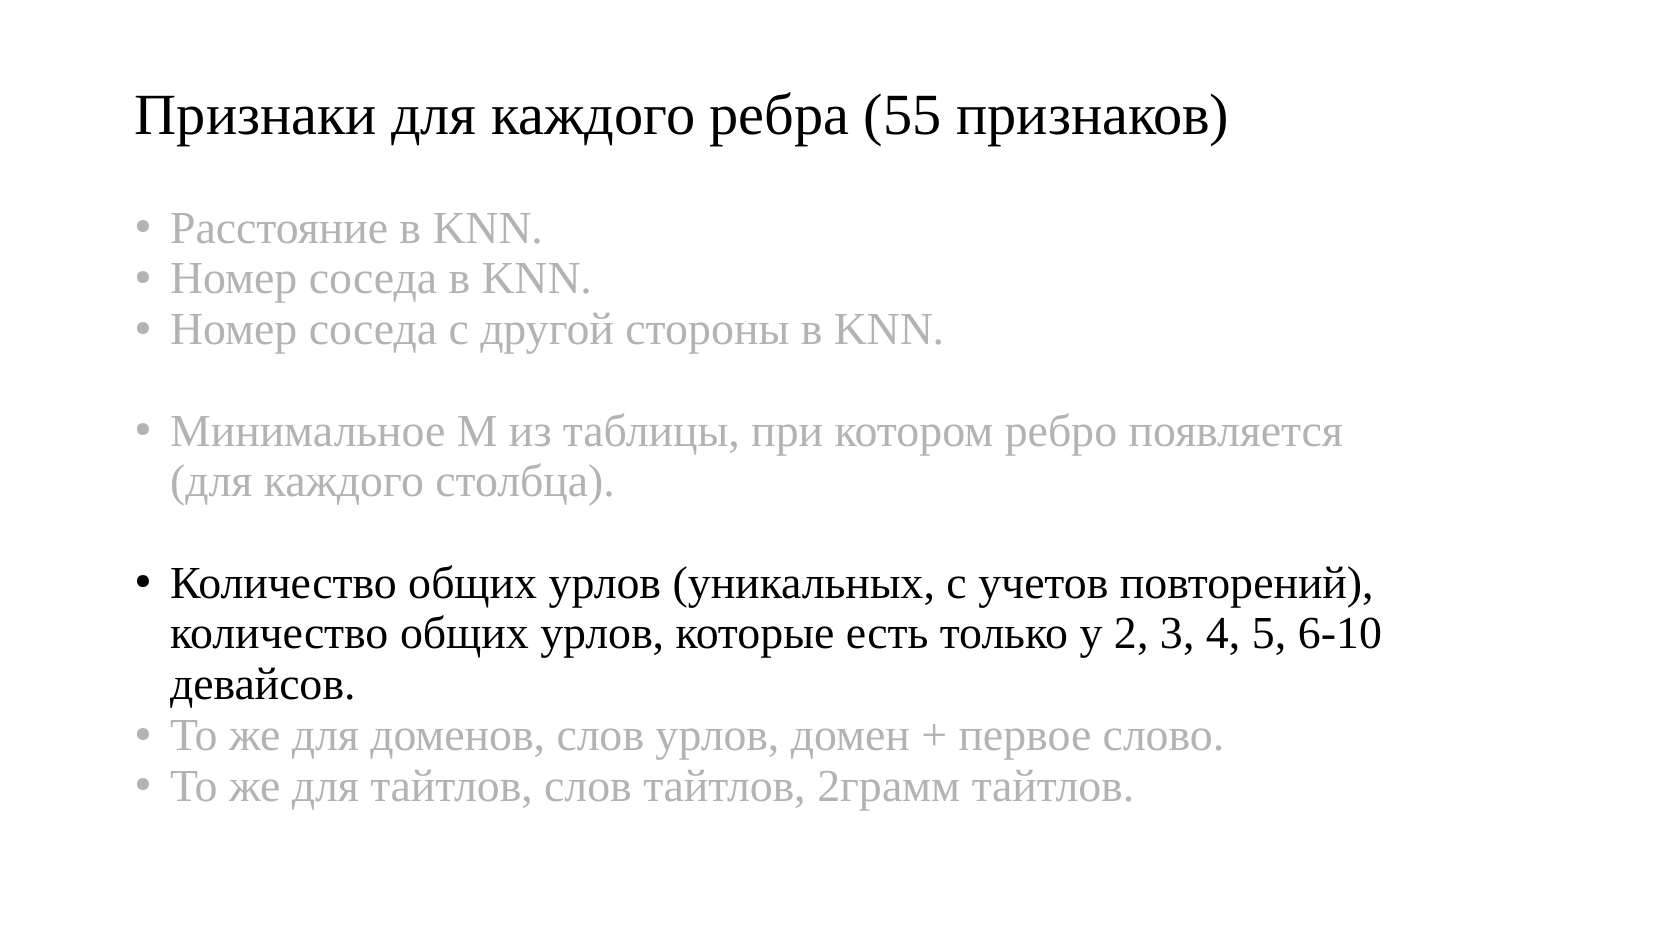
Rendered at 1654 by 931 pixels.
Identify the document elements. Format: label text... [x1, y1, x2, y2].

text_box Расстояние в KNN. Номер соседа в KNN. Номер соседа с другой стороны в KNN. Минимальное M из таблицы, при котором ребро появляется (для каждого столбца). Количество общих урлов (уникальных, с учетов повторений), количество общих урлов, которые есть только у 2, 3, 4, 5, 6-10 девайсов. То же для доменов, слов урлов, домен + первое слово. То же для тайтлов, слов тайтлов, 2грамм тайтлов. [120, 195, 1411, 823]
text_box Признаки для каждого ребра (55 признаков) [120, 75, 1245, 155]
